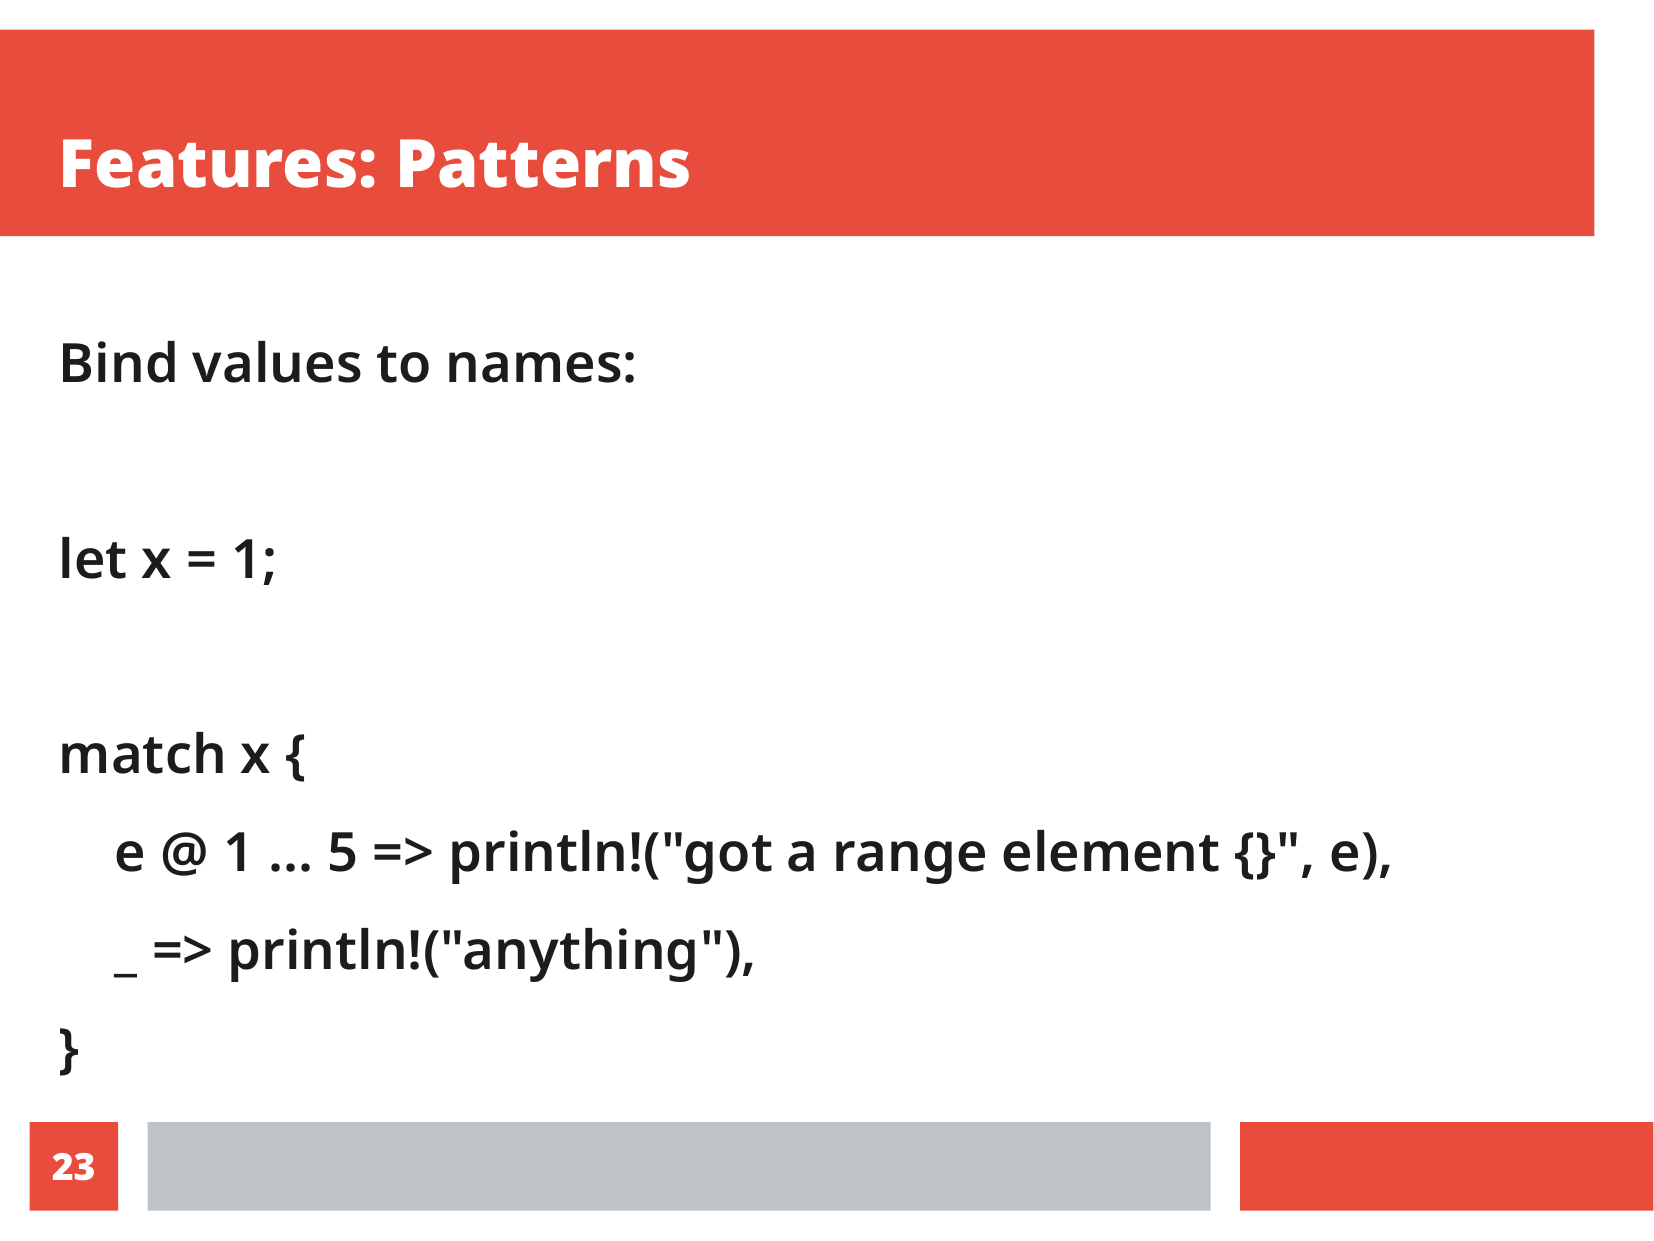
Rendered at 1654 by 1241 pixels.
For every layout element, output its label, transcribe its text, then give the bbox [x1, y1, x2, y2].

list Bind values to names: let x = 1; match x { e @ 1 ... 5 => println!("got a range element {}", e), _ => println!("anything"), } [59, 324, 1565, 1093]
title Features: Patterns [59, 59, 1595, 207]
